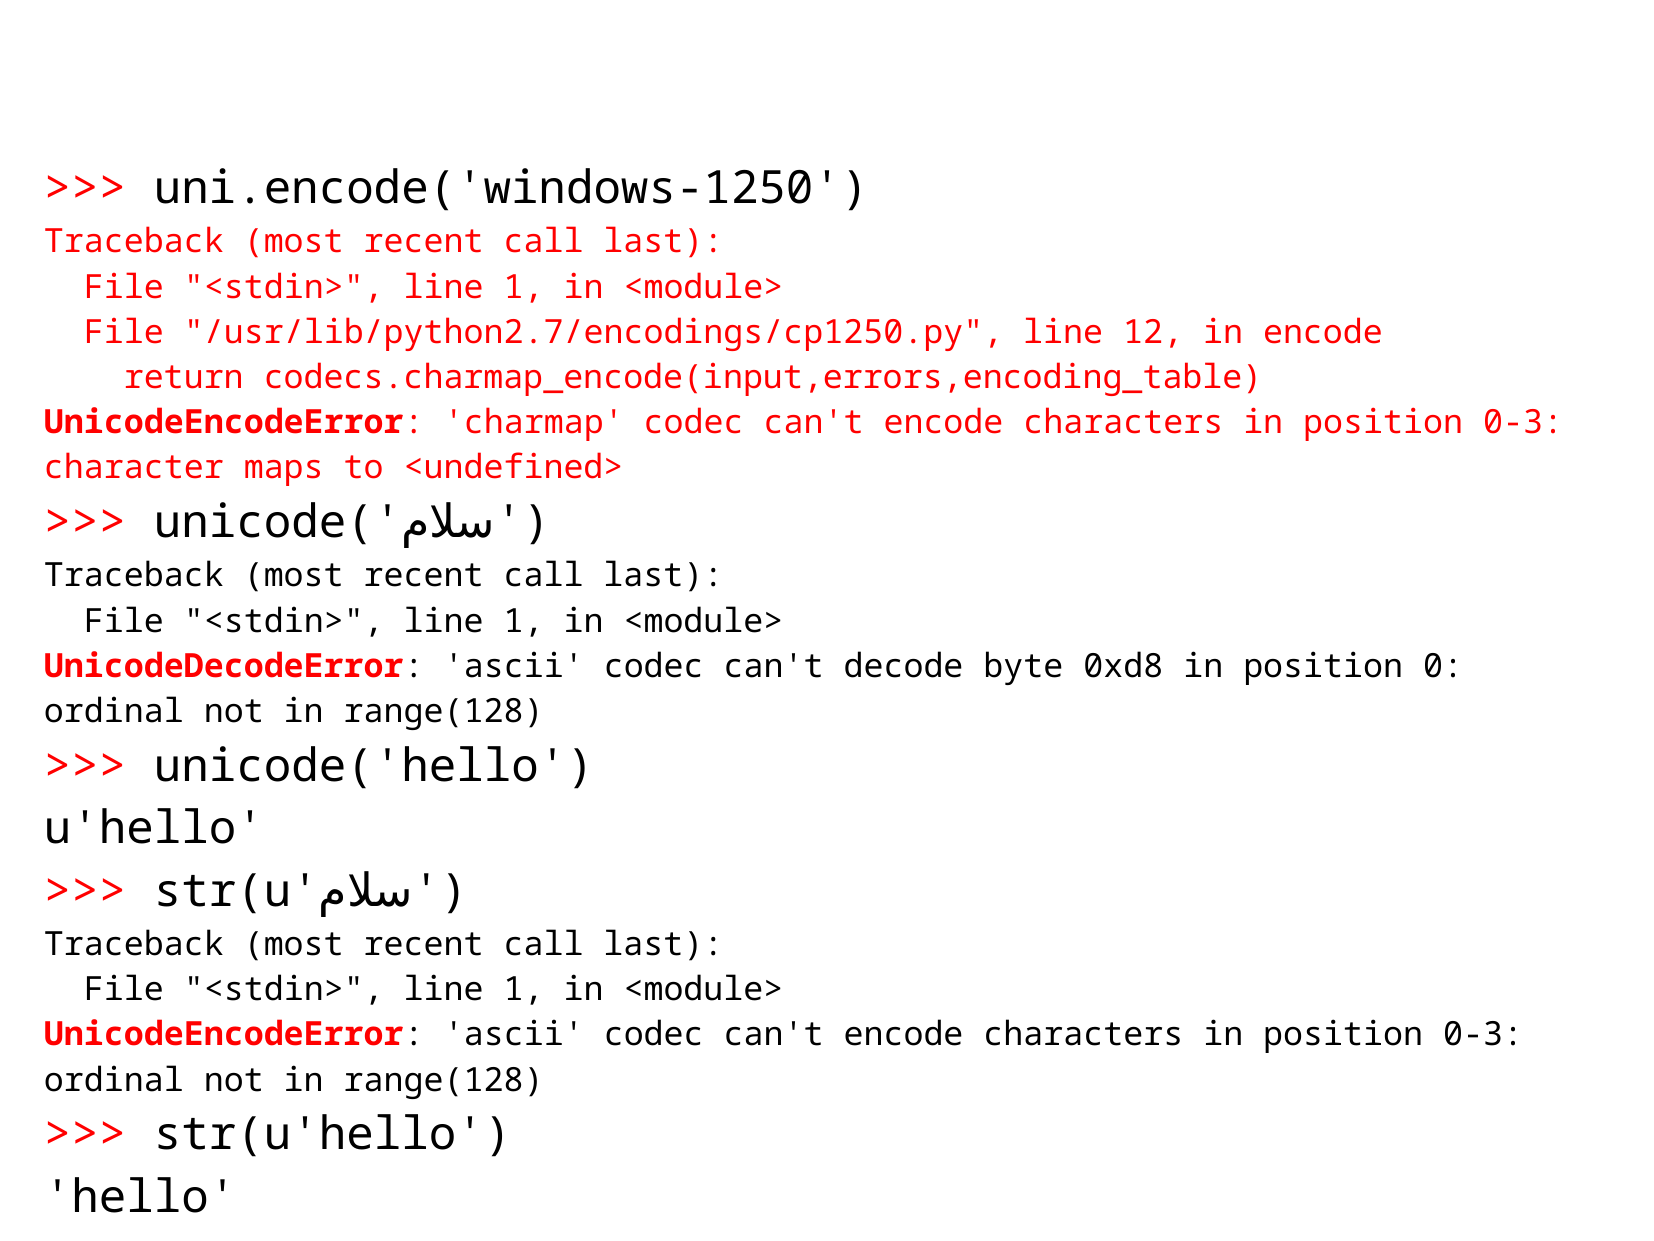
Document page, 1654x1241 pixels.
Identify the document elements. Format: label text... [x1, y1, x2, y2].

text_box >>> uni.encode('windows-1250') Traceback (most recent call last): File "<stdin>", line 1, in <module> File "/usr/lib/python2.7/encodings/cp1250.py", line 12, in encode return codecs.charmap_encode(input,errors,encoding_table) UnicodeEncodeError: 'charmap' codec can't encode characters in position 0-3: character maps to <undefined> >>> unicode('سلام') Traceback (most recent call last): File "<stdin>", line 1, in <module> UnicodeDecodeError: 'ascii' codec can't decode byte 0xd8 in position 0: ordinal not in range(128) >>> unicode('hello') u'hello' >>> str(u'سلام') Traceback (most recent call last): File "<stdin>", line 1, in <module> UnicodeEncodeError: 'ascii' codec can't encode characters in position 0-3: ordinal not in range(128) >>> str(u'hello') 'hello' [29, 147, 1636, 1087]
